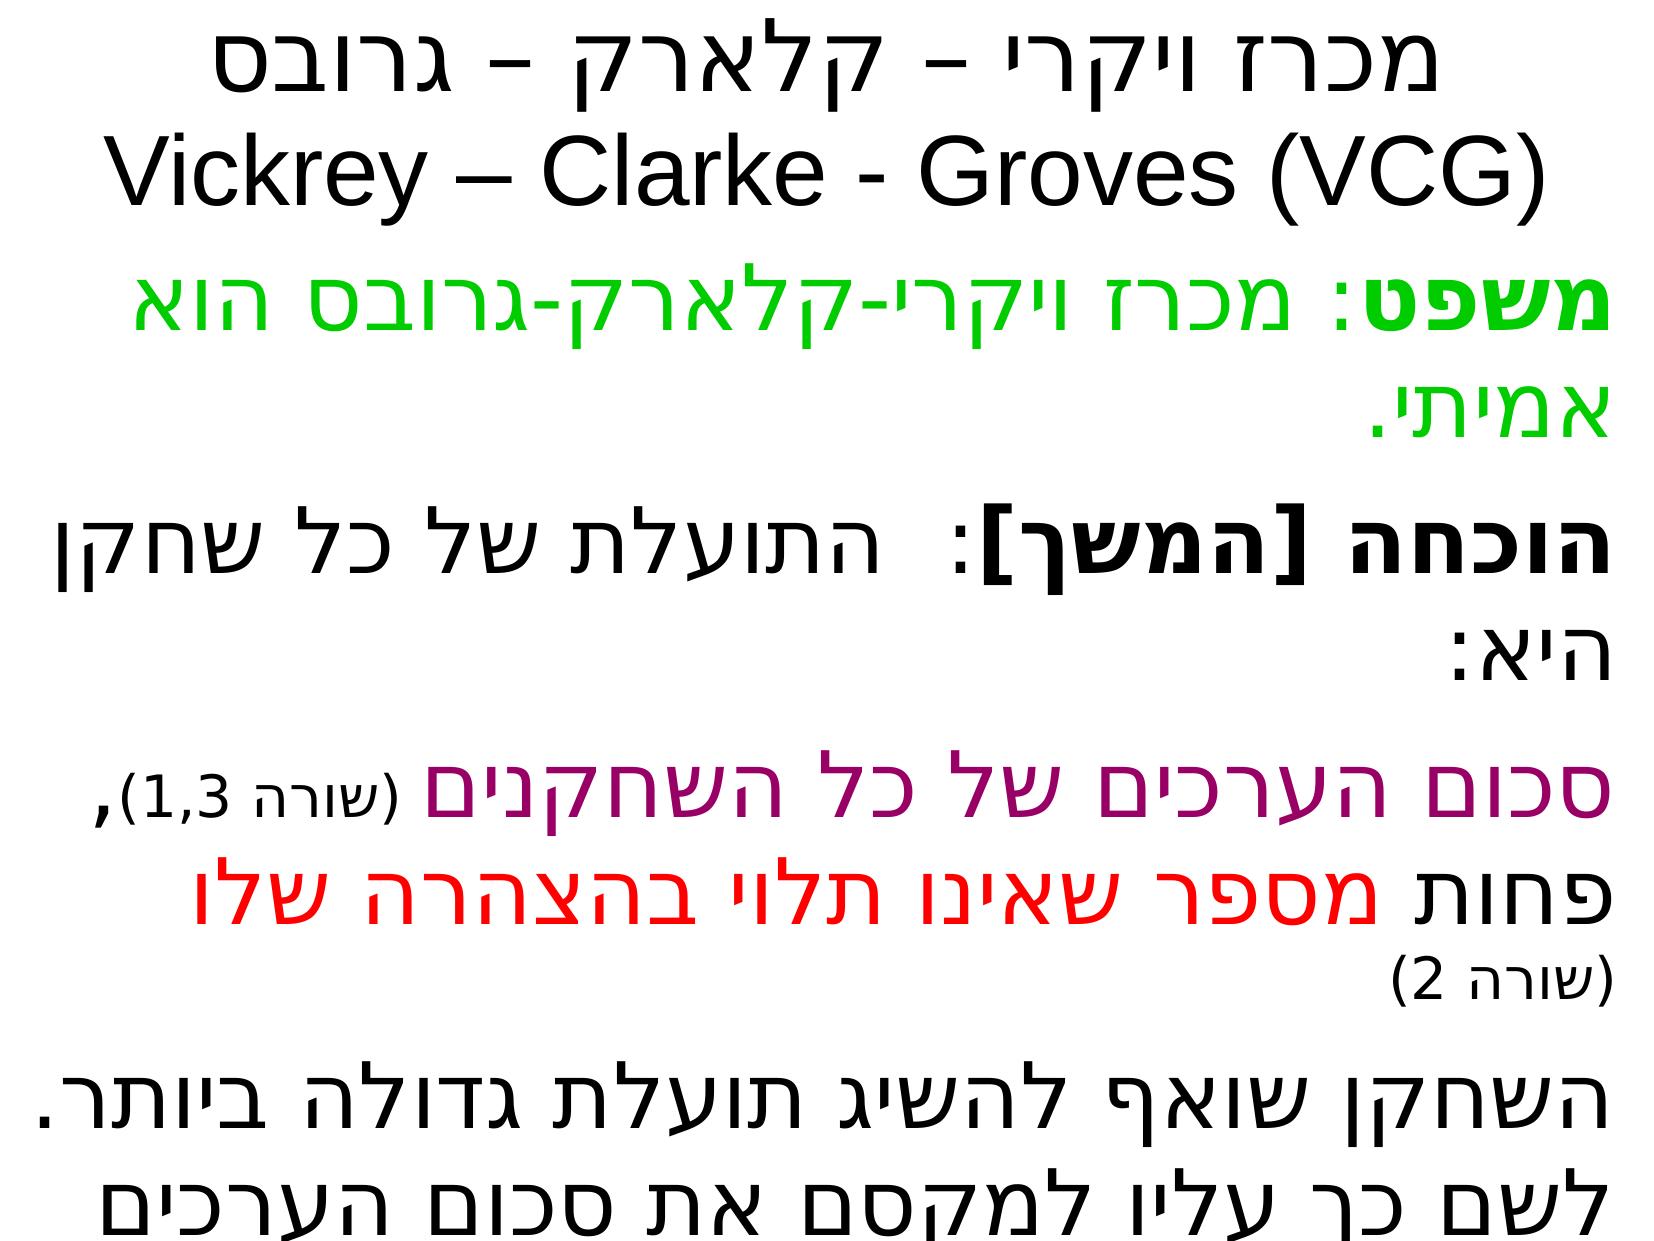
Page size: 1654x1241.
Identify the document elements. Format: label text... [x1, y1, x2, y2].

list משפט: מכרז ויקרי-קלארק-גרובס הוא אמיתי. הוכחה [המשך]: התועלת של כל שחקן היא: סכום הערכים של כל השחקנים (שורה 1,3), פחות מספר שאינו תלוי בהצהרה שלו (שורה 2) השחקן שואף להשיג תועלת גדולה ביותר. לשם כך עליו למקסם את סכום הערכים של כל השחקנים. זה בדיוק מה שעושה מנגנון ויקרי-קלארק-גרובס כשהשחקן אומר אמת.*** [27, 244, 1618, 1216]
title מכרז ויקרי – קלארק – גרובס Vickrey – Clarke - Groves (VCG) [0, 1, 1654, 224]
